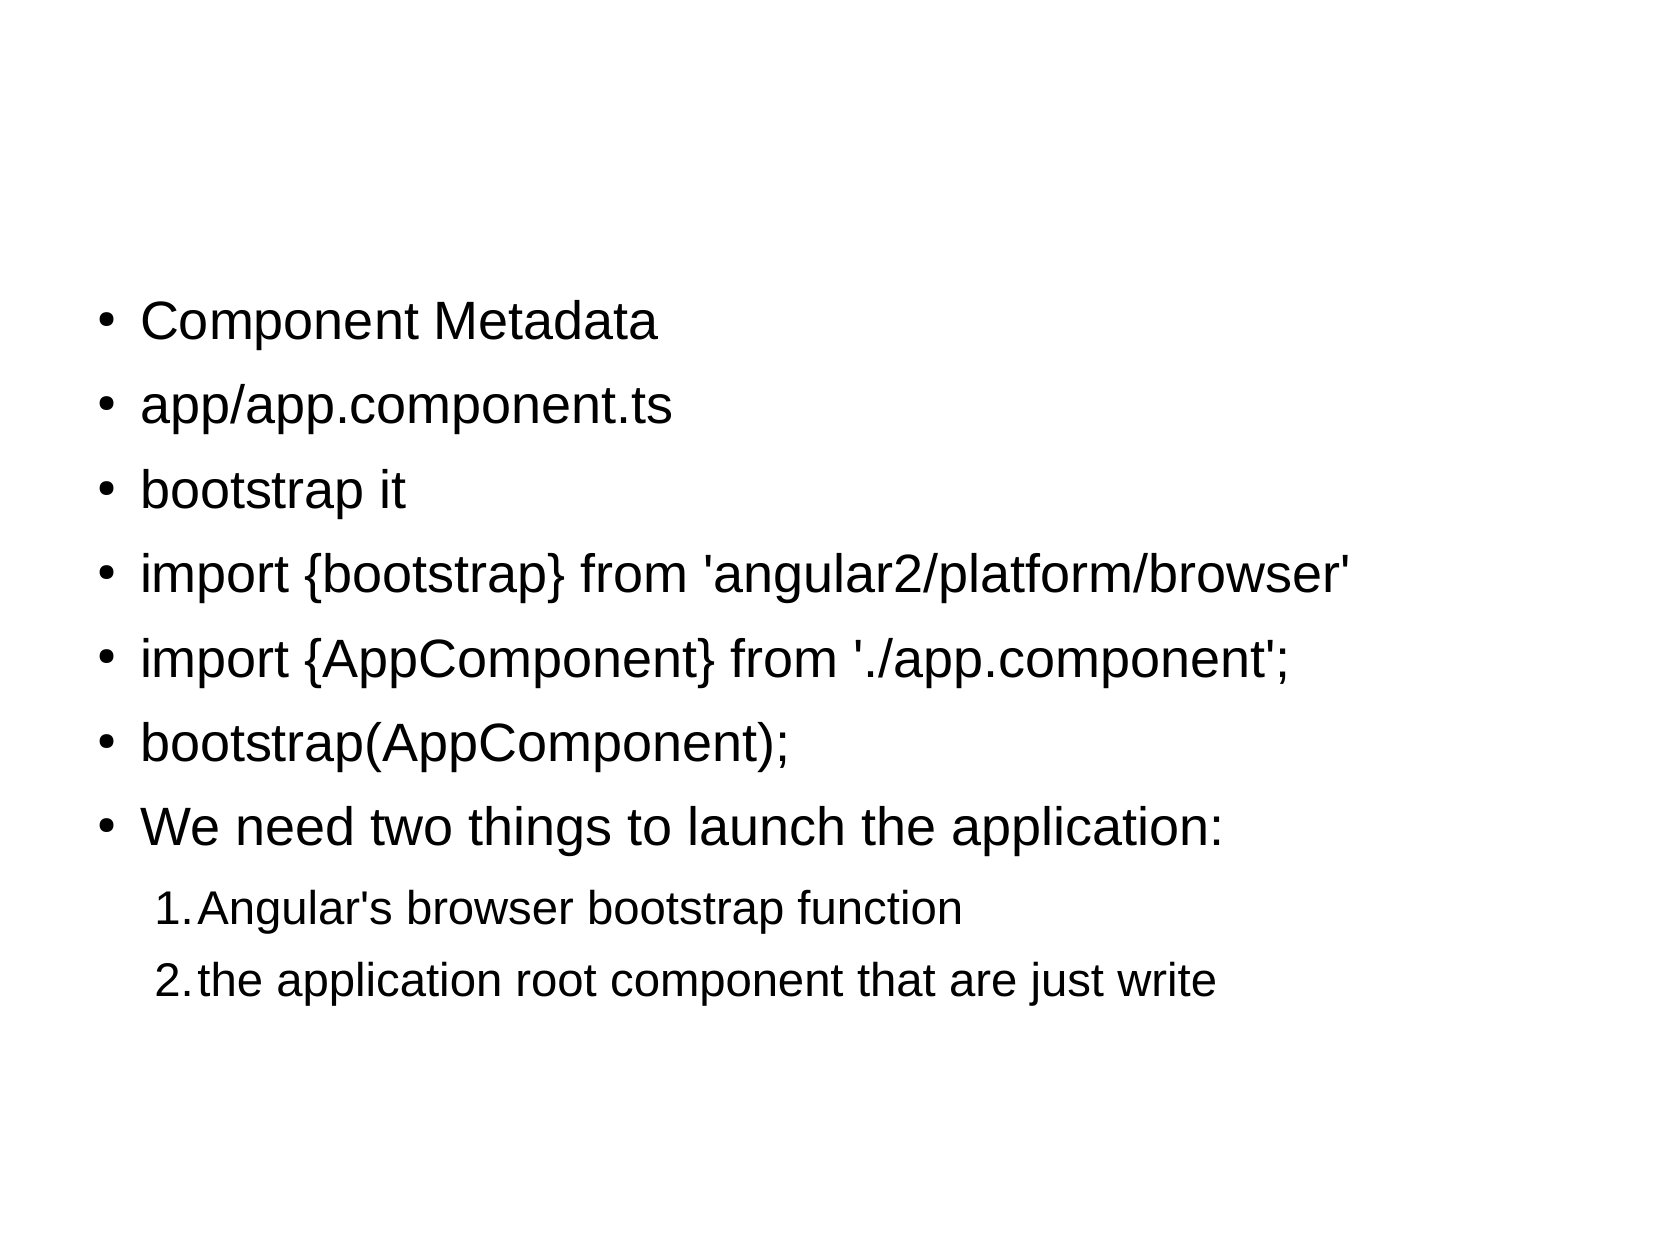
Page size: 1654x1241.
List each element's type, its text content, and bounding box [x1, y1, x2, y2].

list Component Metadata app/app.component.ts bootstrap it import {bootstrap} from 'angular2/platform/browser' import {AppComponent} from './app.component'; bootstrap(AppComponent); We need two things to launch the application: Angular's browser bootstrap function the application root component that are just write [82, 290, 1571, 1010]
